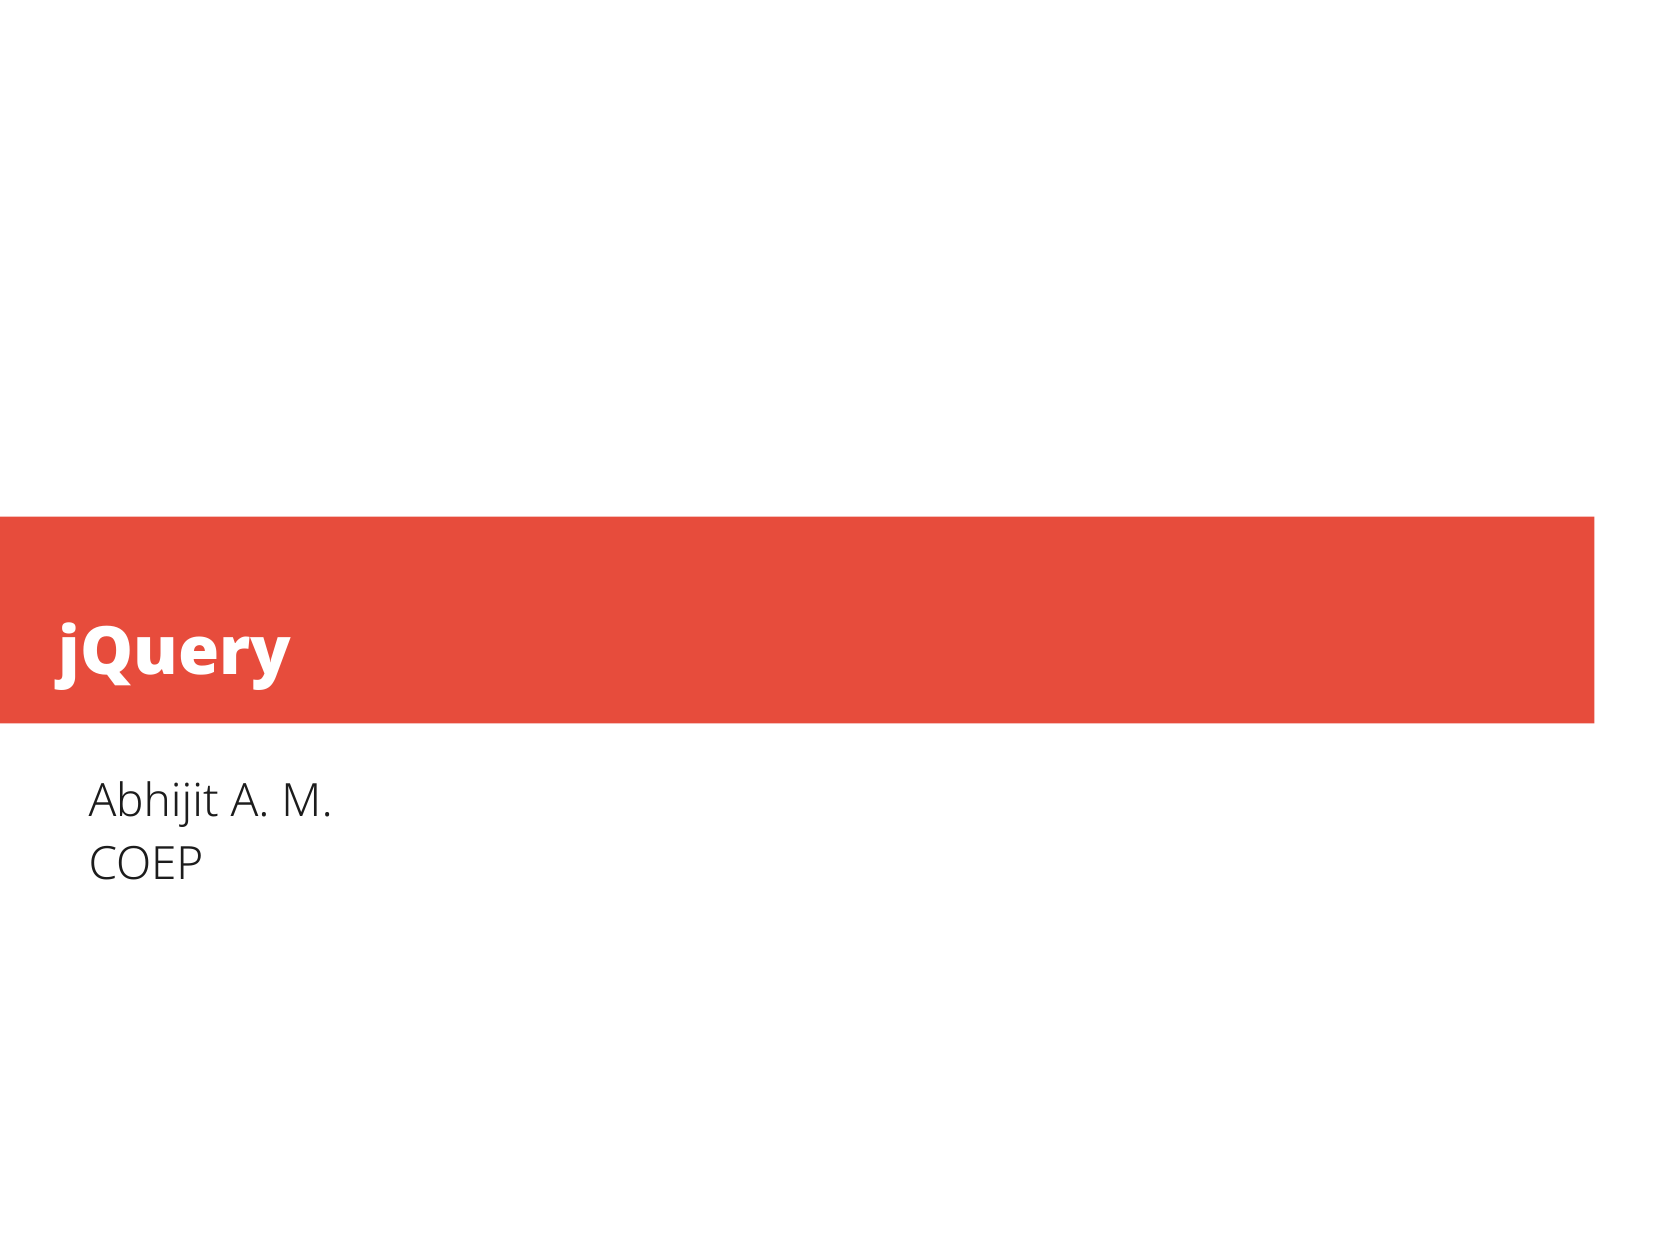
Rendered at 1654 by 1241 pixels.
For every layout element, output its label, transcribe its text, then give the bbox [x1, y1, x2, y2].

subtitle Abhijit A. M. COEP [88, 767, 1595, 1182]
title jQuery [59, 546, 1595, 694]
